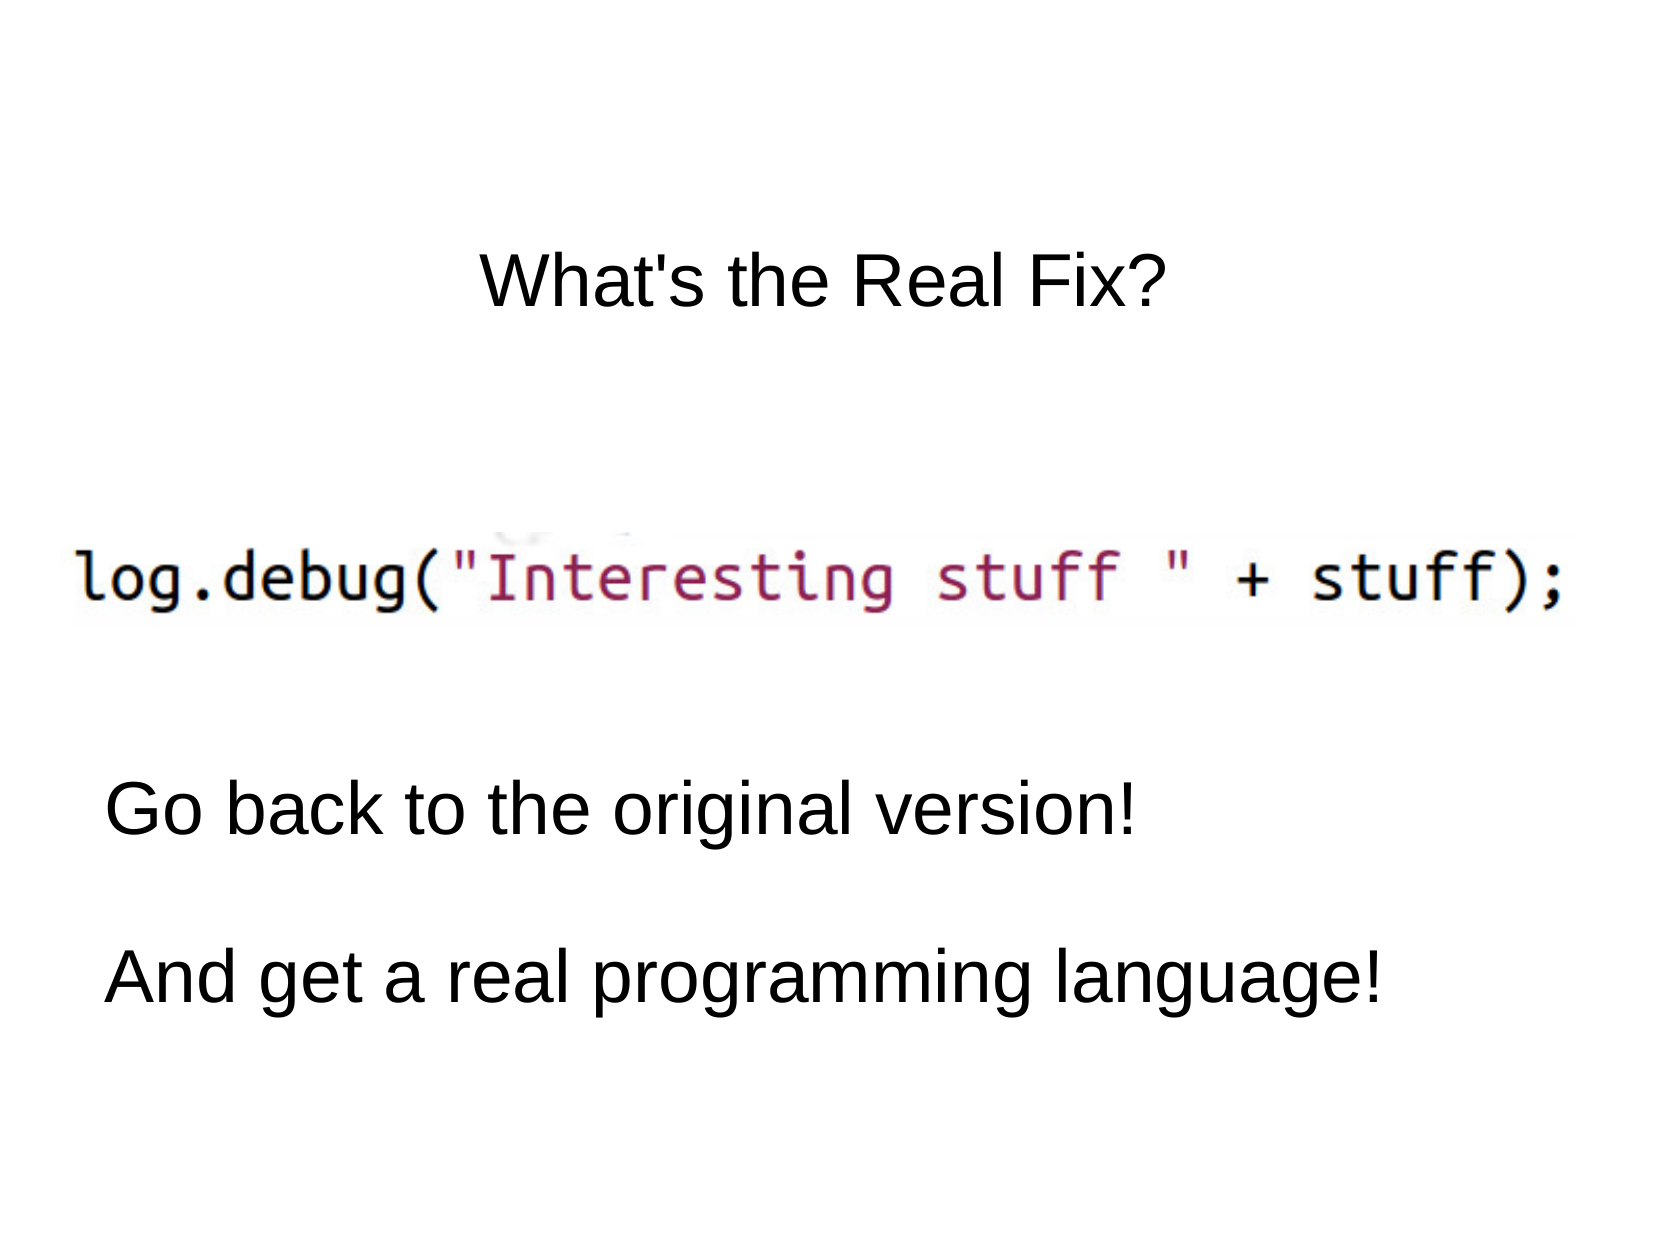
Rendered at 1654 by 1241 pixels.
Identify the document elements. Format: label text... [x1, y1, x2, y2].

picture [60, 532, 1577, 631]
text_box Go back to the original version! And get a real programming language! [90, 759, 1576, 1045]
text_box What's the Real Fix? [465, 231, 1216, 331]
